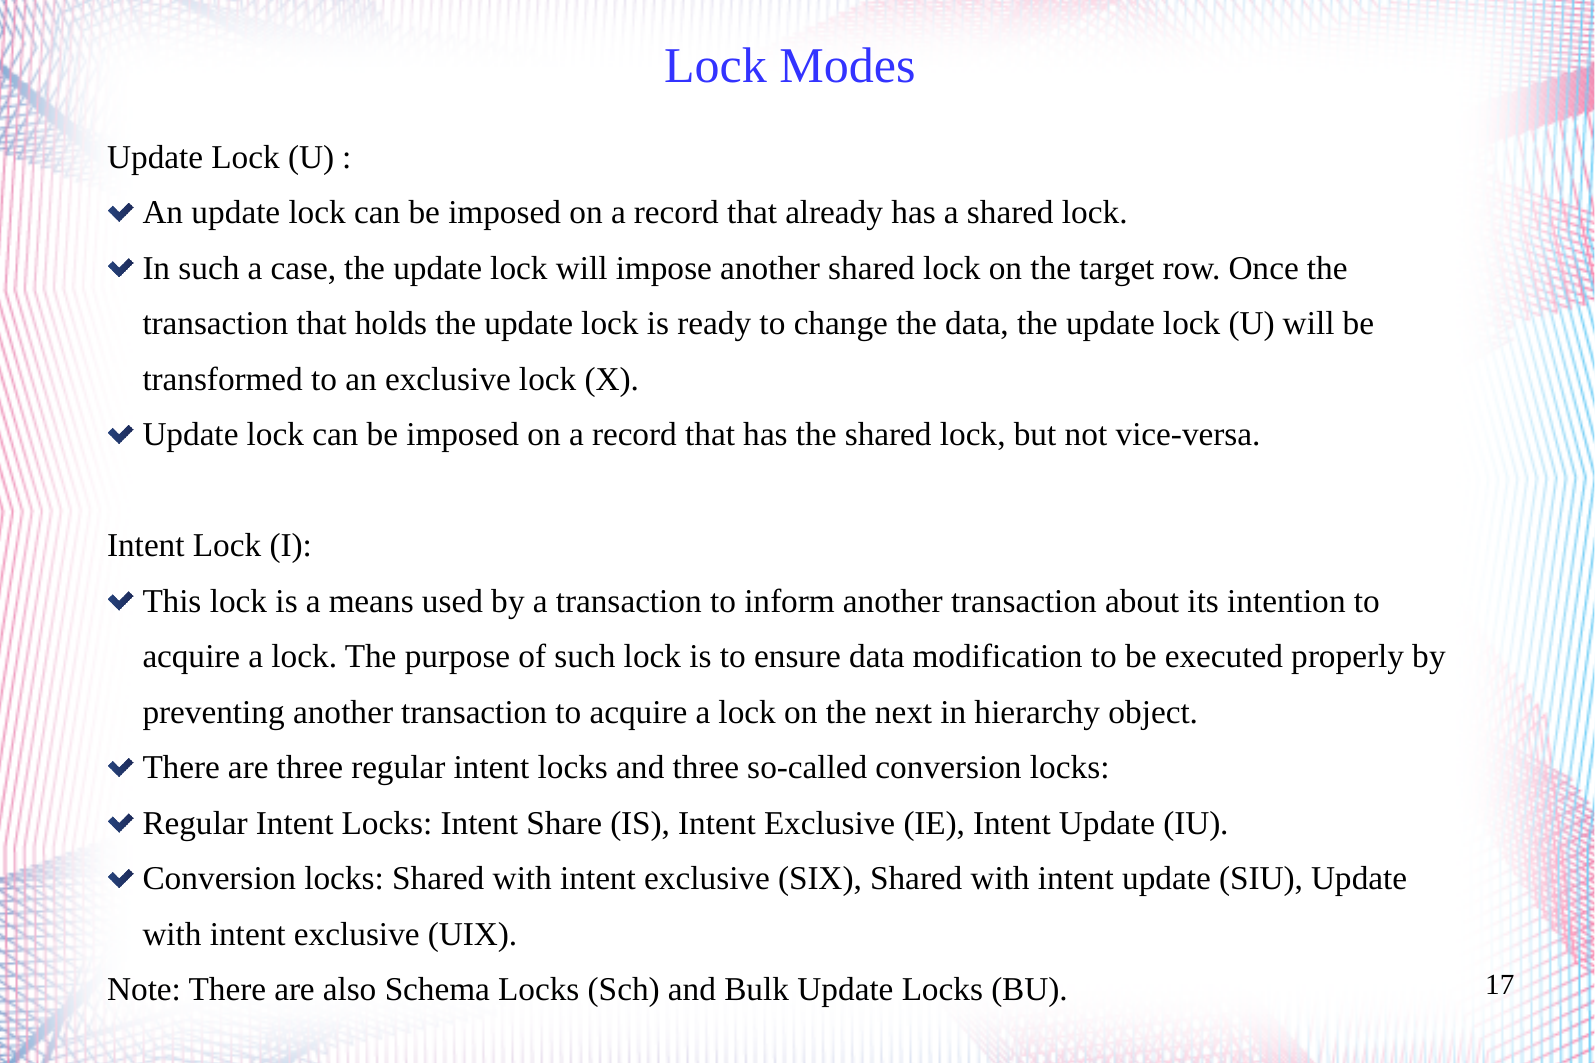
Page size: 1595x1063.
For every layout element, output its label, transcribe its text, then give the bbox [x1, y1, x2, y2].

text_box Lock Modes [122, 30, 1458, 102]
picture [0, 0, 1595, 1063]
text_box Update Lock (U) : An update lock can be imposed on a record that already has a shared lock. In such a case, the update lock will impose another shared lock on the target row. Once the transaction that holds the update lock is ready to change the data, the update lock (U) will be transformed to an exclusive lock (X). Update lock can be imposed on a record that has the shared lock, but not vice-versa. Intent Lock (I): This lock is a means used by a transaction to inform another transaction about its intention to acquire a lock. The purpose of such lock is to ensure data modification to be executed properly by preventing another transaction to acquire a lock on the next in hierarchy object. There are three regular intent locks and three so-called conversion locks: Regular Intent Locks: Intent Share (IS), Intent Exclusive (IE), Intent Update (IU). Conversion locks: Shared with intent exclusive (SIX), Shared with intent update (SIU), Update with intent exclusive (UIX). Note: There are also Schema Locks (Sch) and Bulk Update Locks (BU). [92, 112, 1488, 1063]
